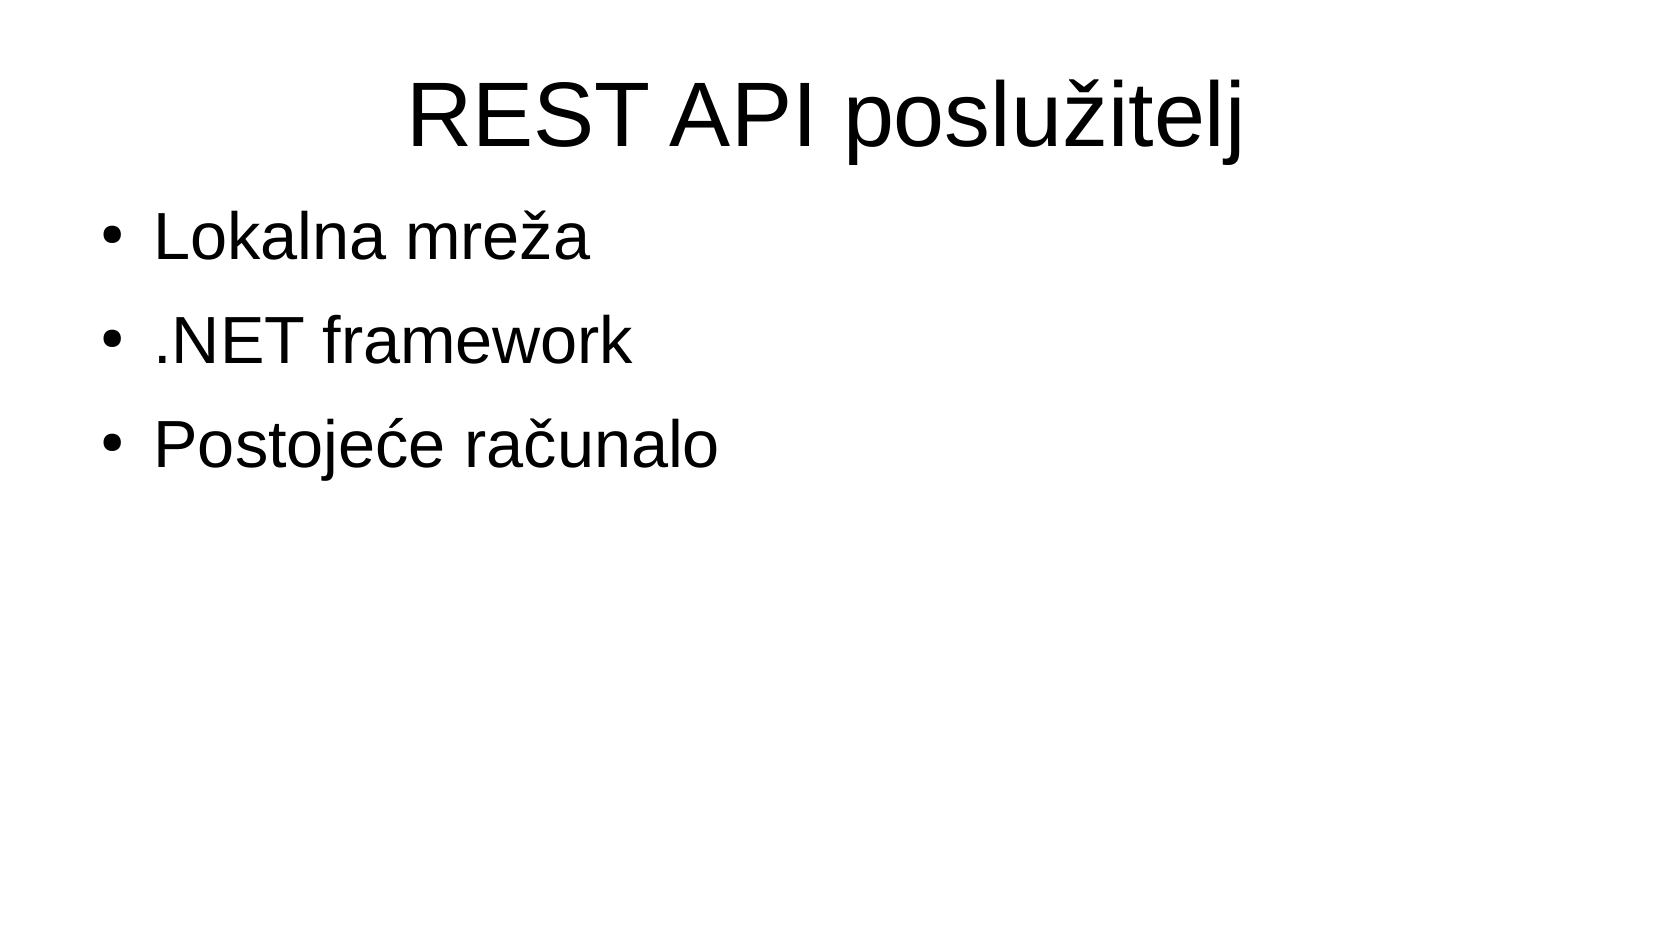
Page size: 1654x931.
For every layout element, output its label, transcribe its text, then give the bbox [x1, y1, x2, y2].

list Lokalna mreža .NET framework Postojeće računalo [82, 198, 1571, 739]
title REST API poslužitelj [82, 37, 1571, 193]
